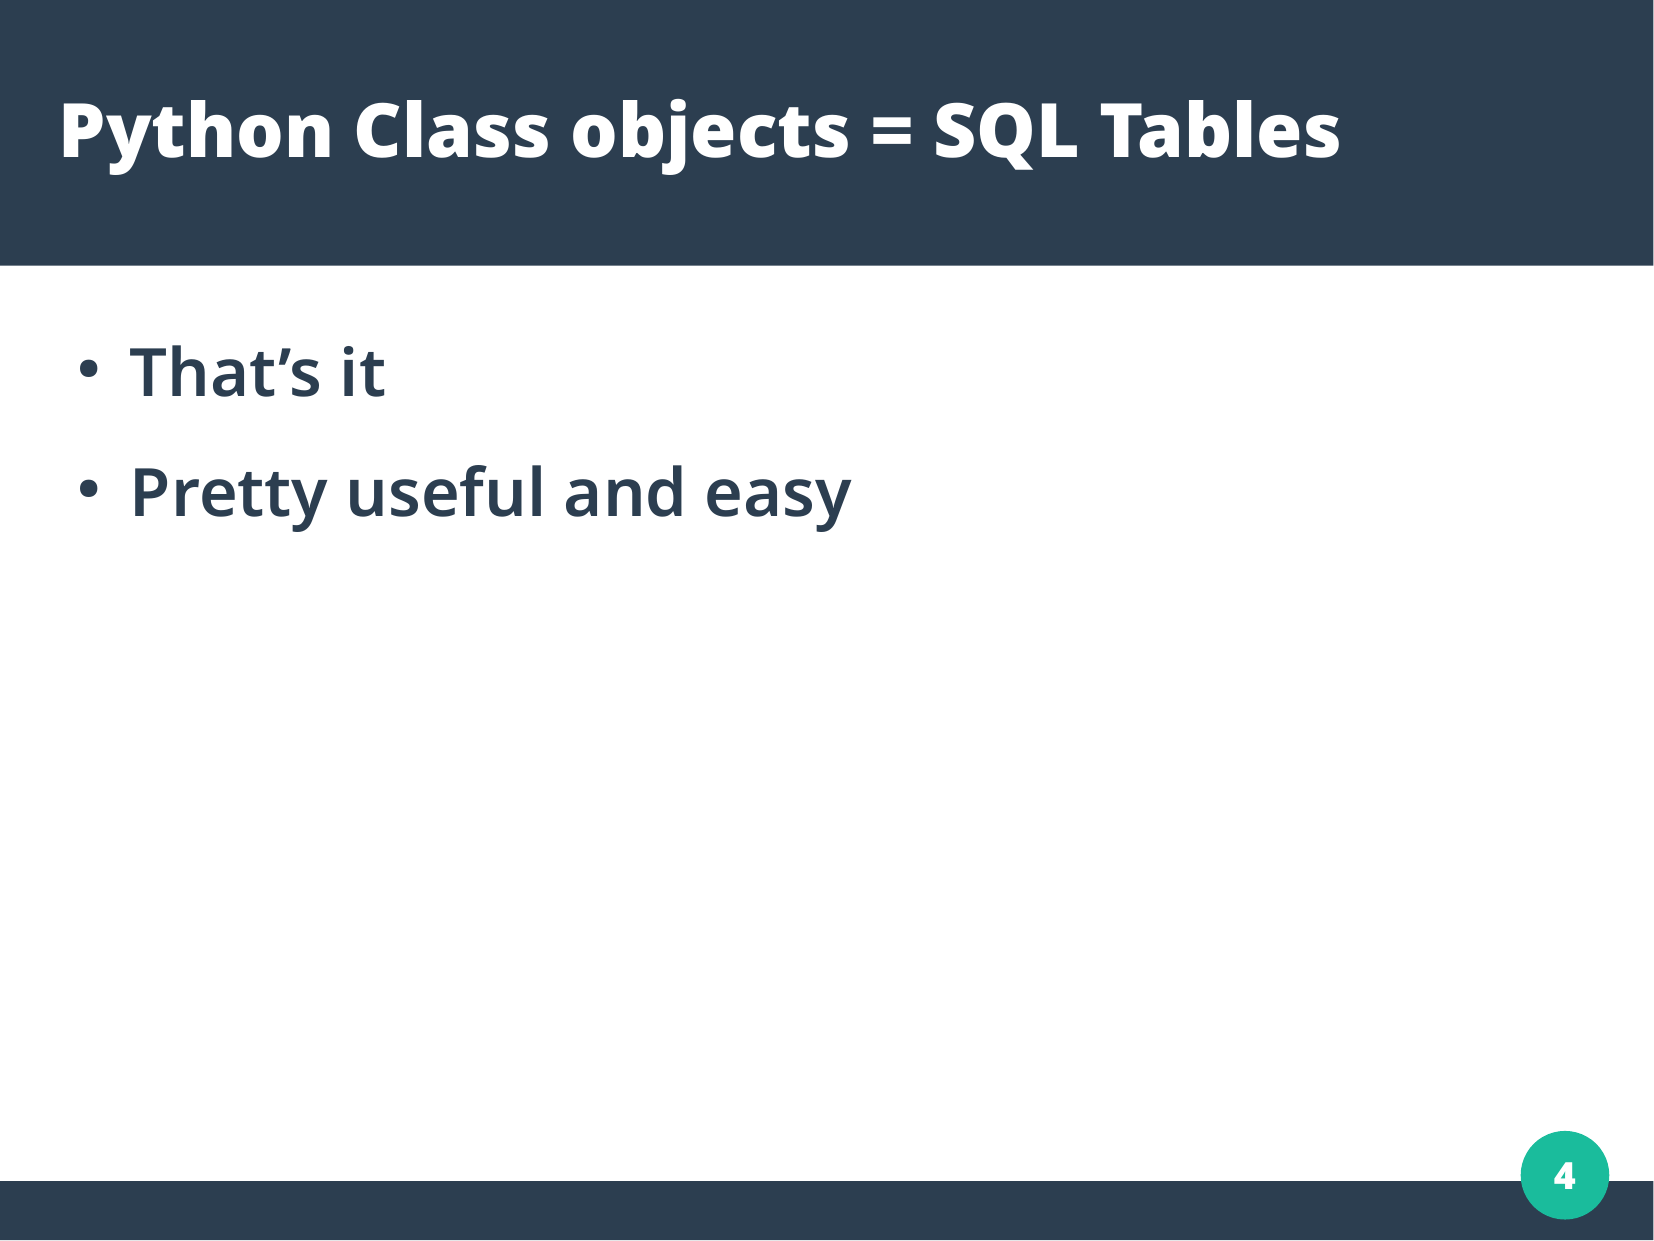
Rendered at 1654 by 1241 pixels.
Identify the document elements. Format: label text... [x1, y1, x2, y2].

list That’s it Pretty useful and easy [59, 324, 1595, 1152]
title Python Class objects = SQL Tables [59, 49, 1595, 207]
